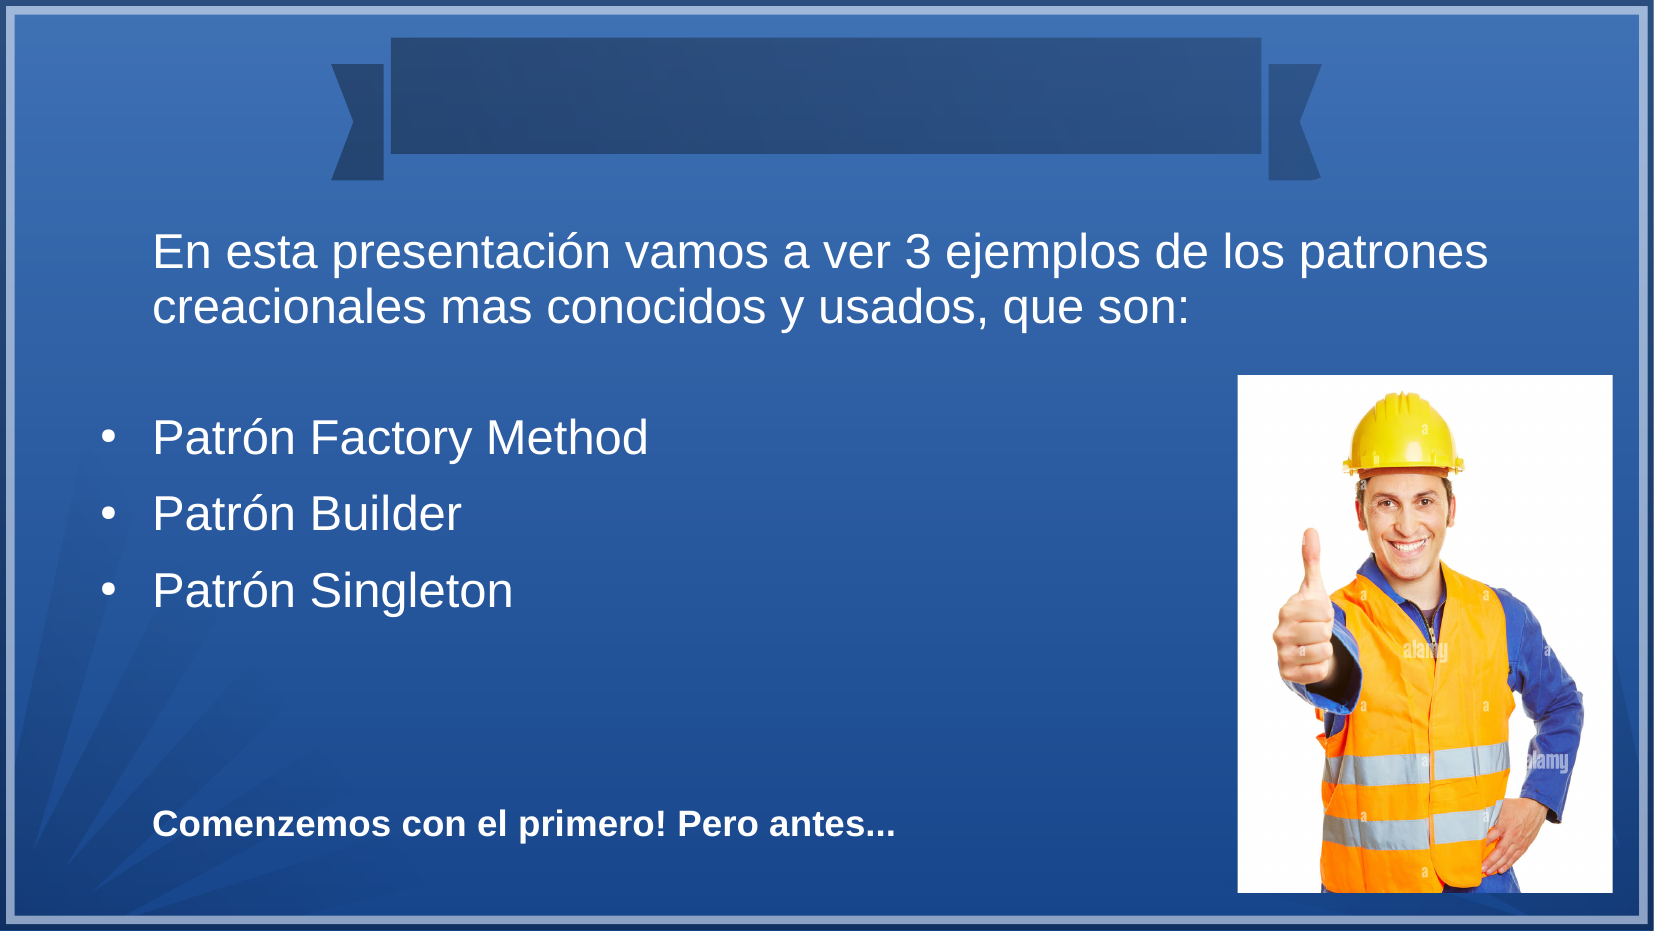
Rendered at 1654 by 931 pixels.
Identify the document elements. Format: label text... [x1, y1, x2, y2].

list En esta presentación vamos a ver 3 ejemplos de los patrones creacionales mas conocidos y usados, que son: Patrón Factory Method Patrón Builder Patrón Singleton Comenzemos con el primero! Pero antes... [82, 224, 1571, 848]
picture [1237, 375, 1613, 893]
